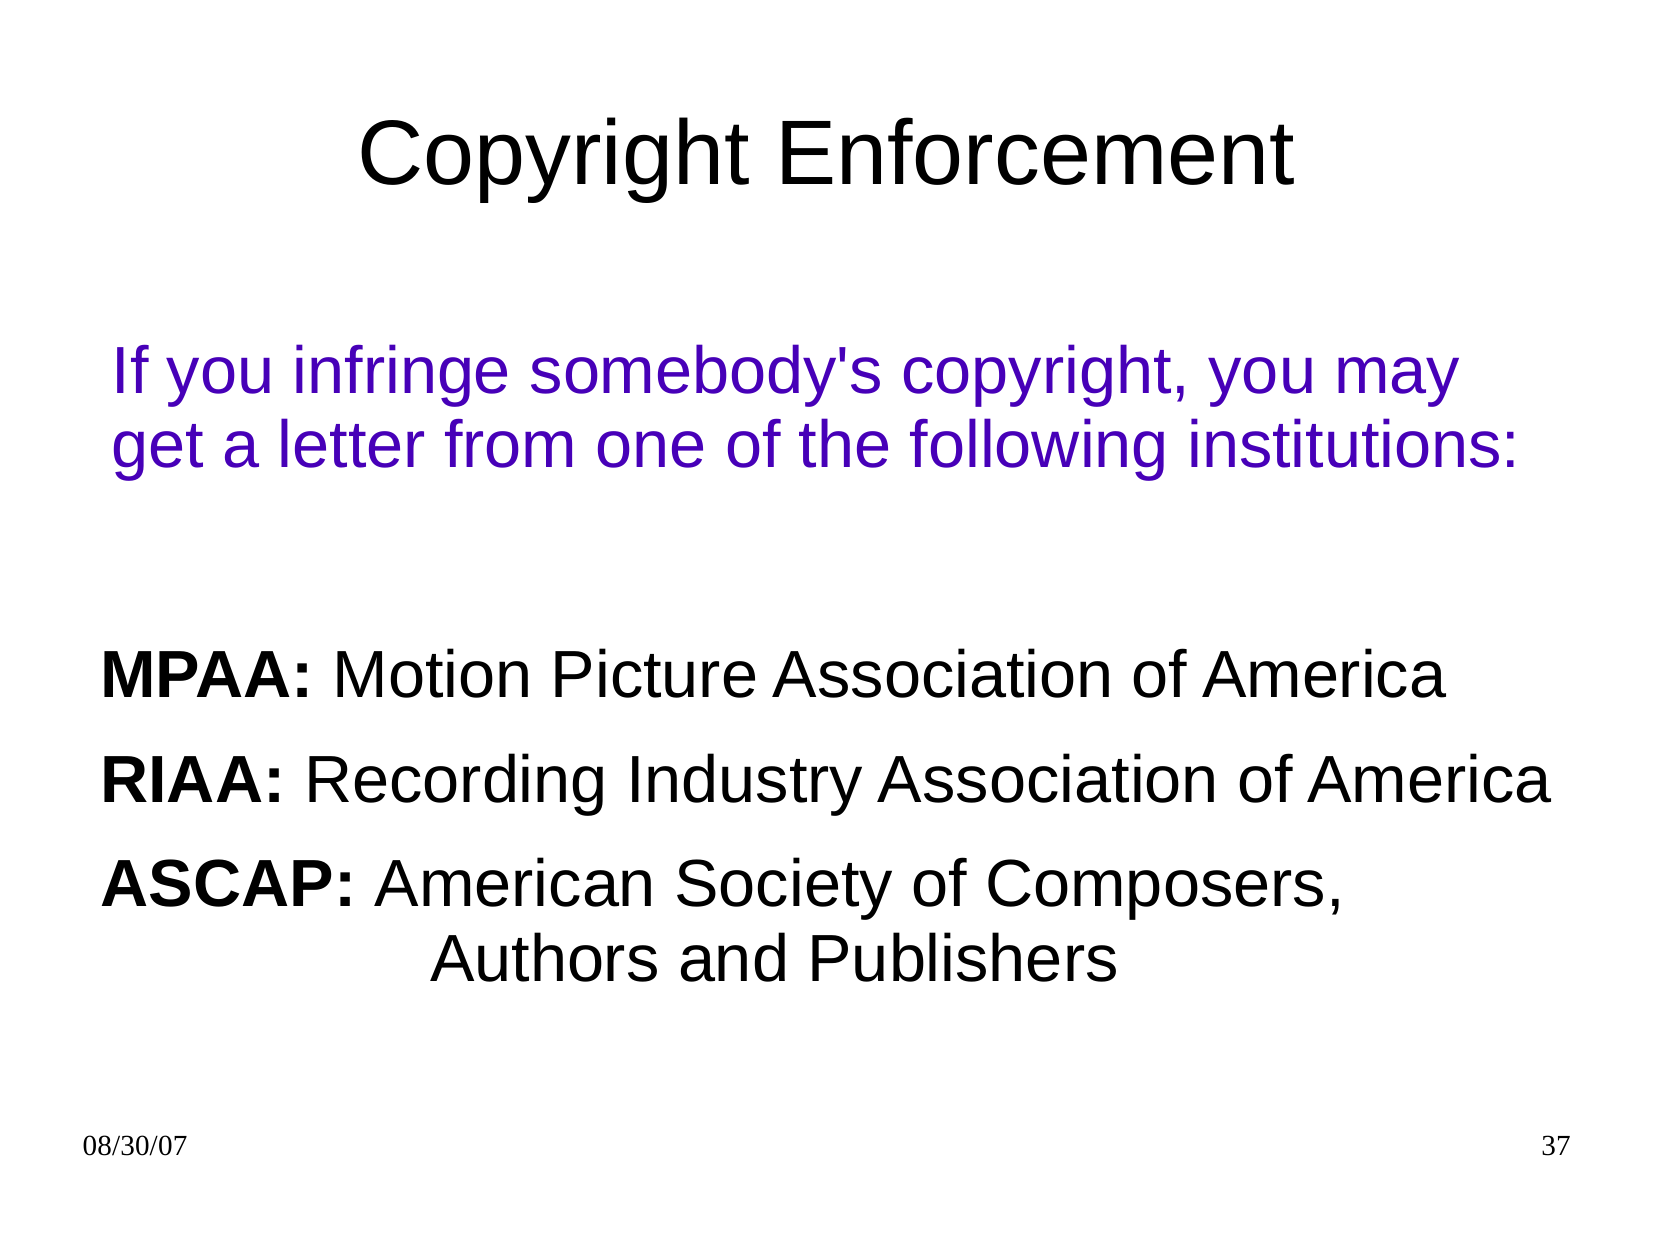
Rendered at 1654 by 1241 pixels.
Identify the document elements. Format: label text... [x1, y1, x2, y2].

title Copyright Enforcement [82, 56, 1571, 250]
list MPAA: Motion Picture Association of America RIAA: Recording Industry Association of America ASCAP: American Society of Composers, Authors and Publishers [82, 637, 1613, 1094]
text_box If you infringe somebody's copyright, you may get a letter from one of the following institutions: [96, 325, 1560, 490]
